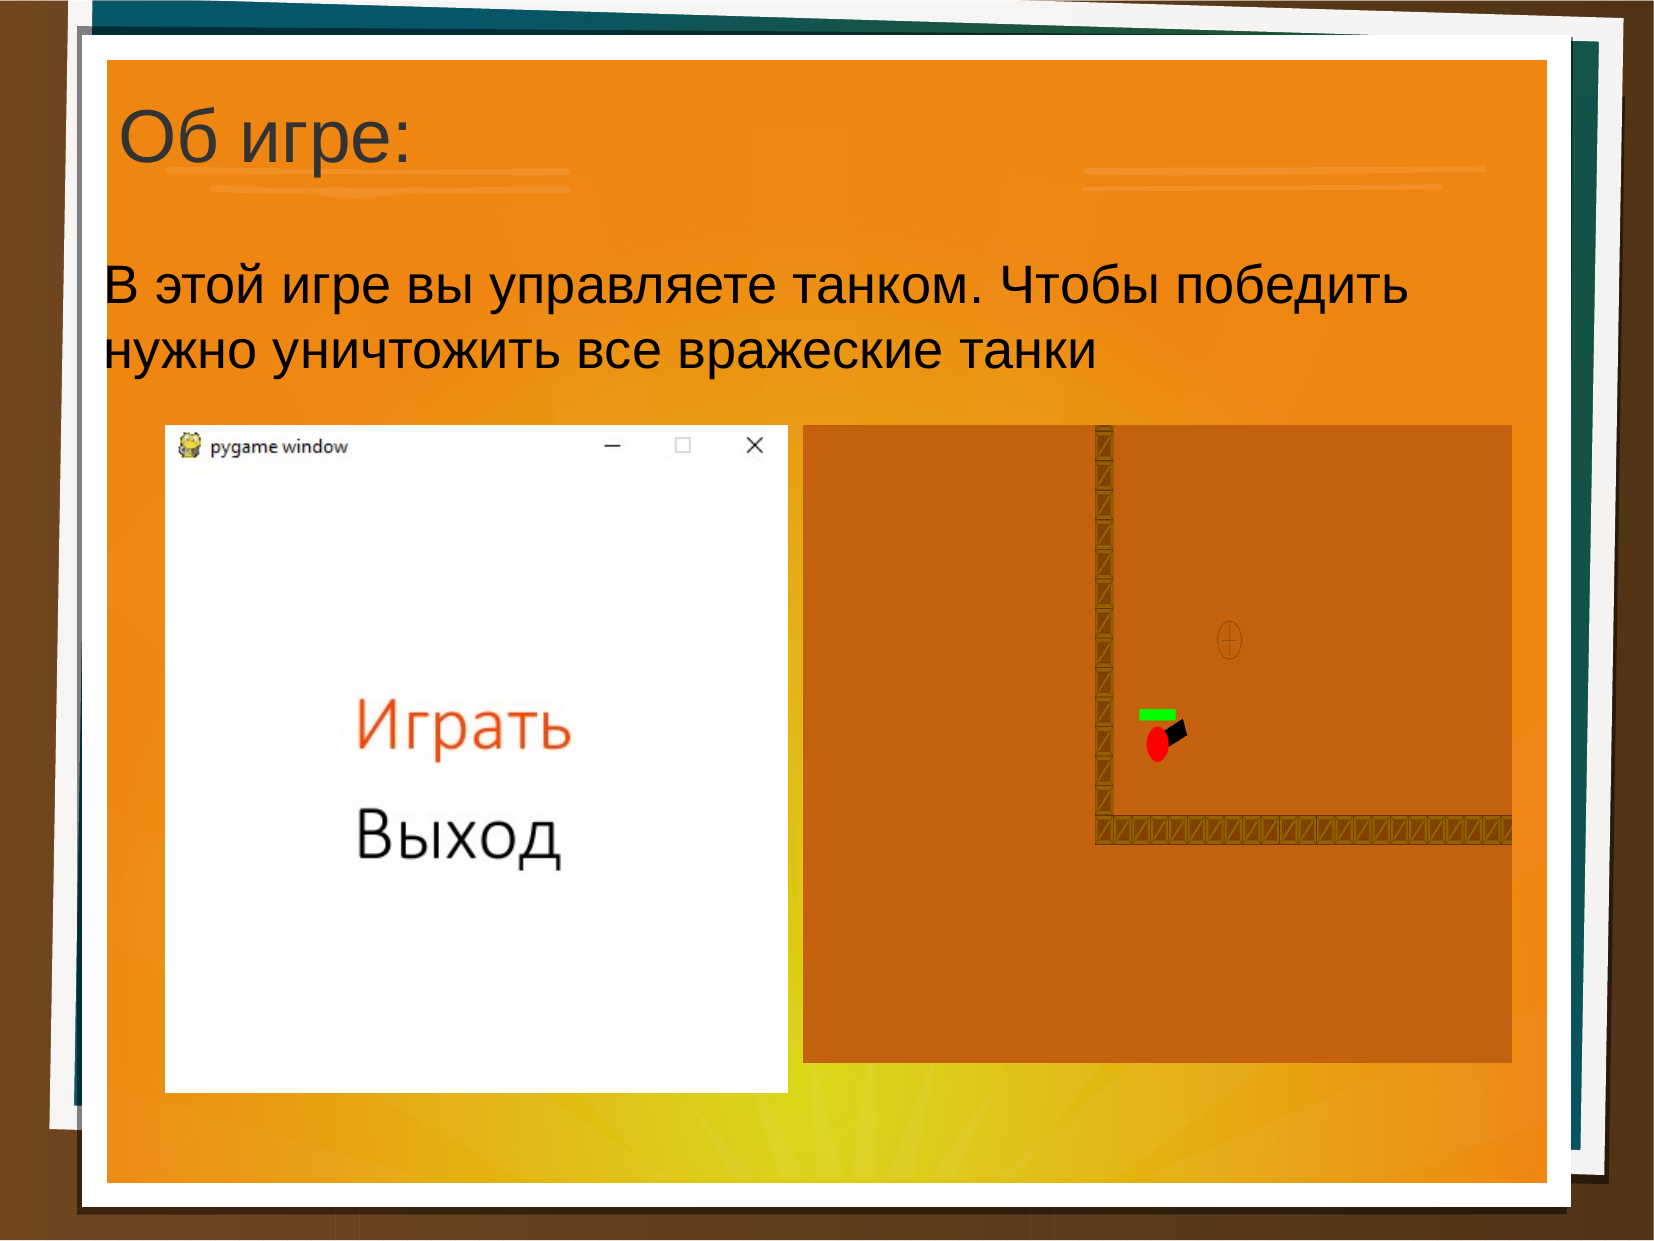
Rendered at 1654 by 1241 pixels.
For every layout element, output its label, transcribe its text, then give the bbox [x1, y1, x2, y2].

picture [803, 425, 1512, 1063]
list В этой игре вы управляете танком. Чтобы победить нужно уничтожить все вражеские танки [104, 249, 1560, 497]
picture [165, 425, 788, 1093]
title Об игре: [118, 29, 650, 237]
